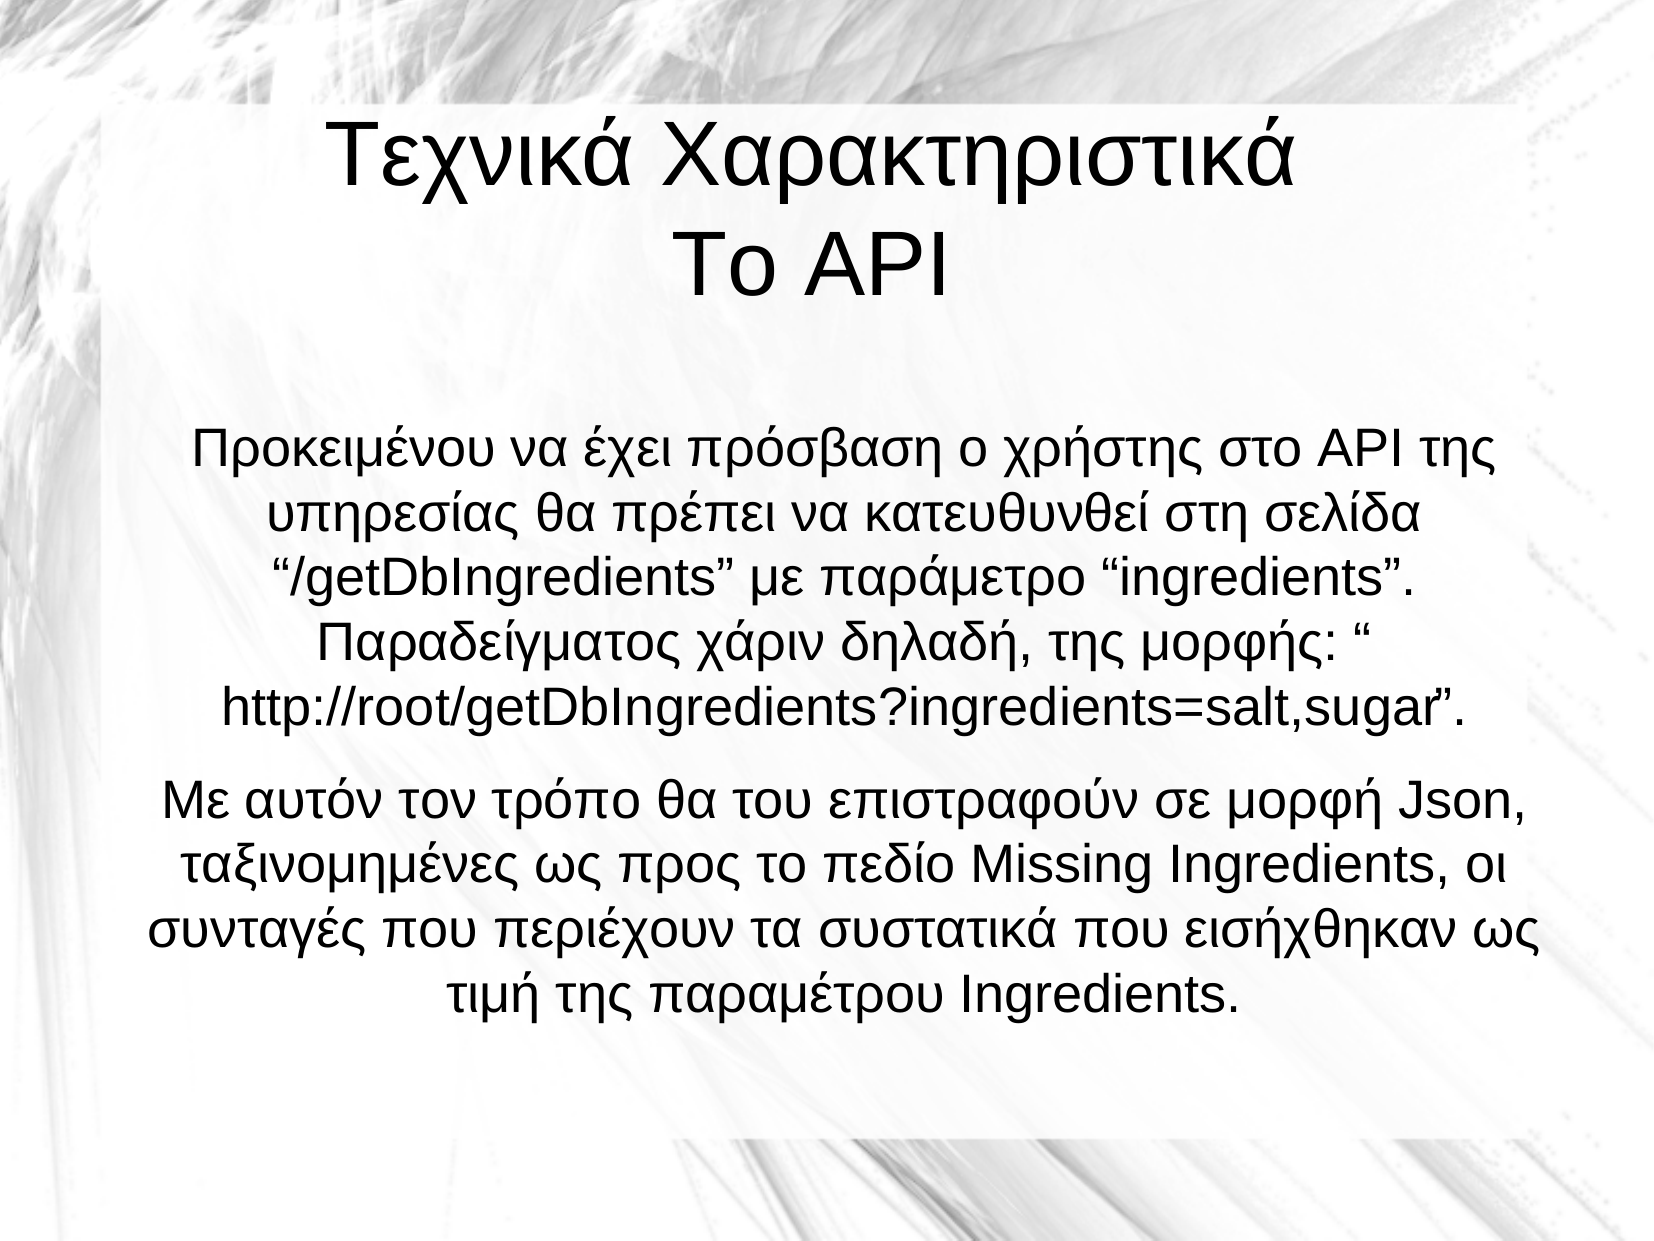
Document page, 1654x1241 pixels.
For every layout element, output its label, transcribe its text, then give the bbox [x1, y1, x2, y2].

list Προκειμένου να έχει πρόσβαση ο χρήστης στο API της υπηρεσίας θα πρέπει να κατευθυνθεί στη σελίδα “/getDbIngredients” με παράμετρο “ingredients”. Παραδείγματος χάριν δηλαδή, της μορφής: “http://root/getDbIngredients?ingredients=salt,sugar”. Με αυτόν τον τρόπο θα του επιστραφούν σε μορφή Json, ταξινομημένες ως προς το πεδίο Missing Ingredients, οι συνταγές που περιέχουν τα συστατικά που εισήχθηκαν ως τιμή της παραμέτρου Ingredients. [118, 319, 1571, 1027]
title Τεχνικά Χαρακτηριστικά Το API [118, 93, 1506, 299]
